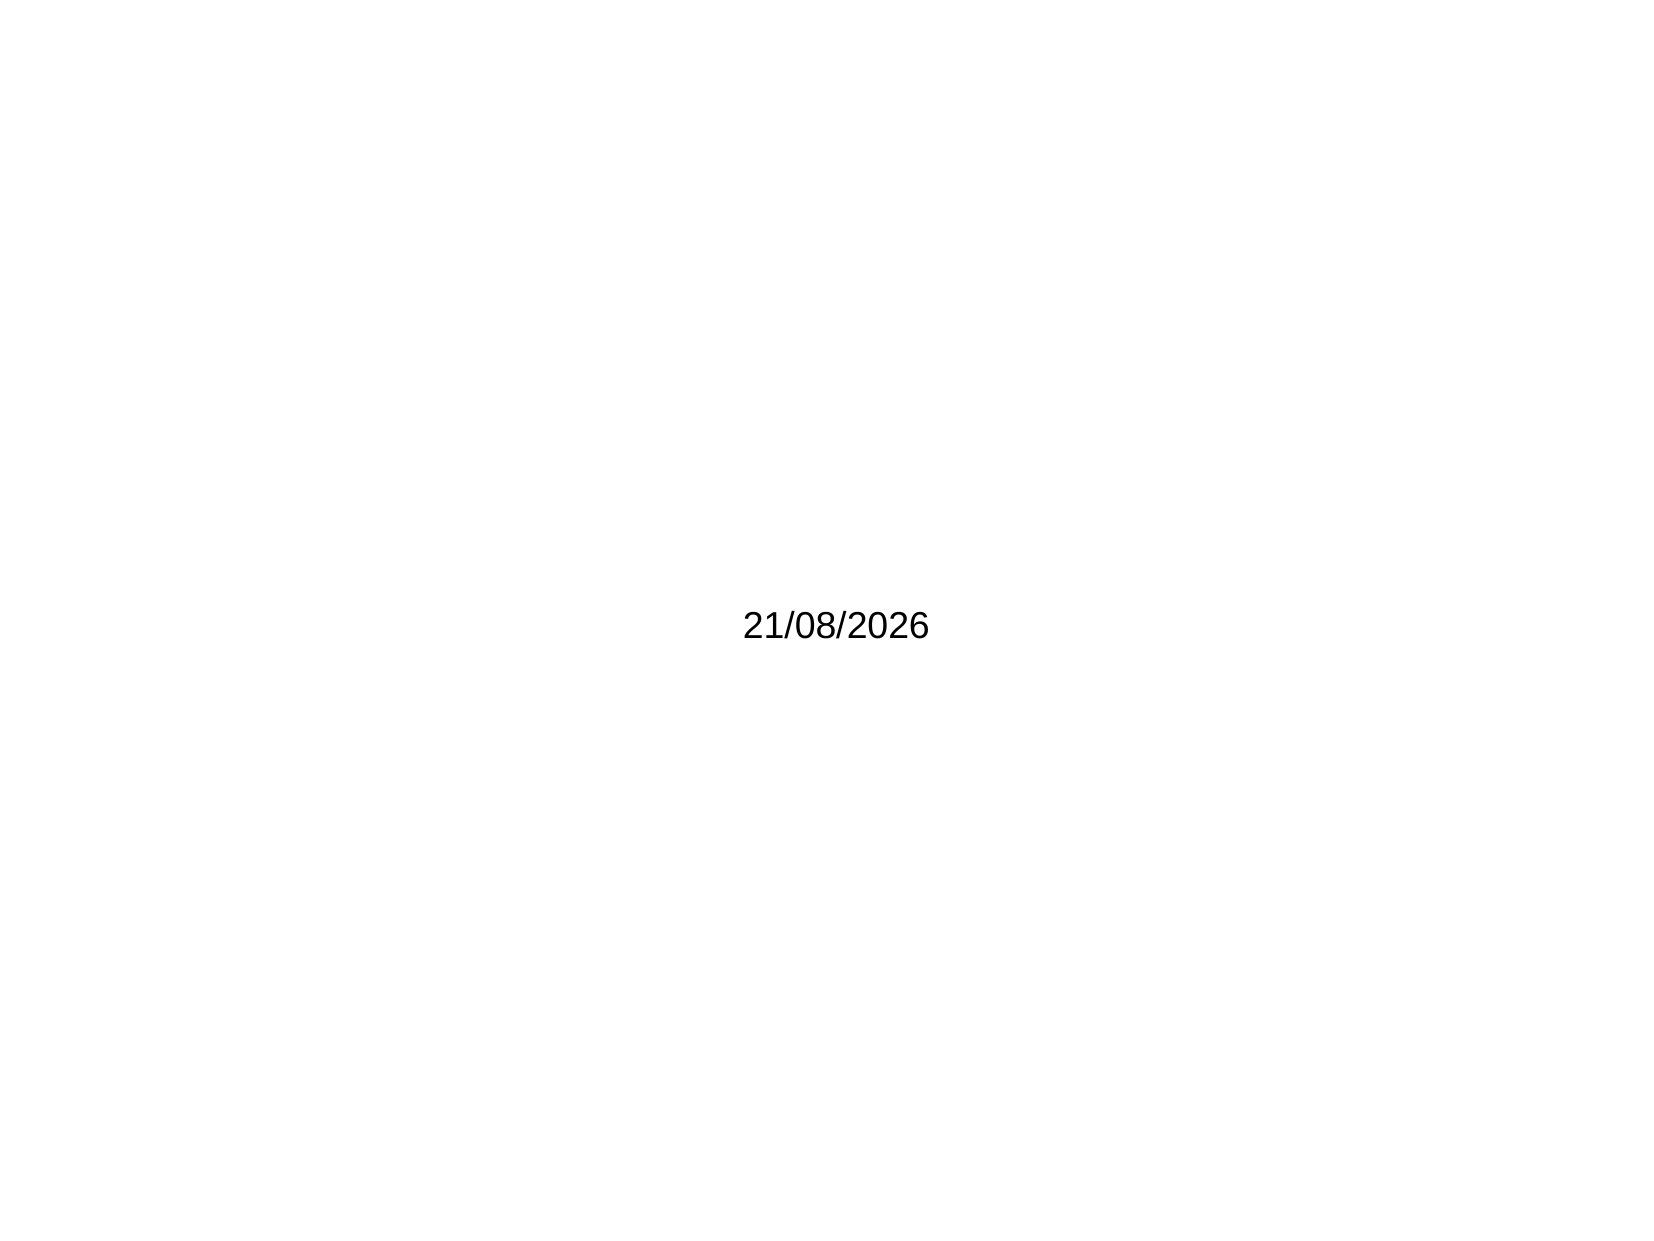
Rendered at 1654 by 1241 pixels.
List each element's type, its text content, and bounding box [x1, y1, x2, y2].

text_box 26/01/2016 [728, 597, 945, 668]
